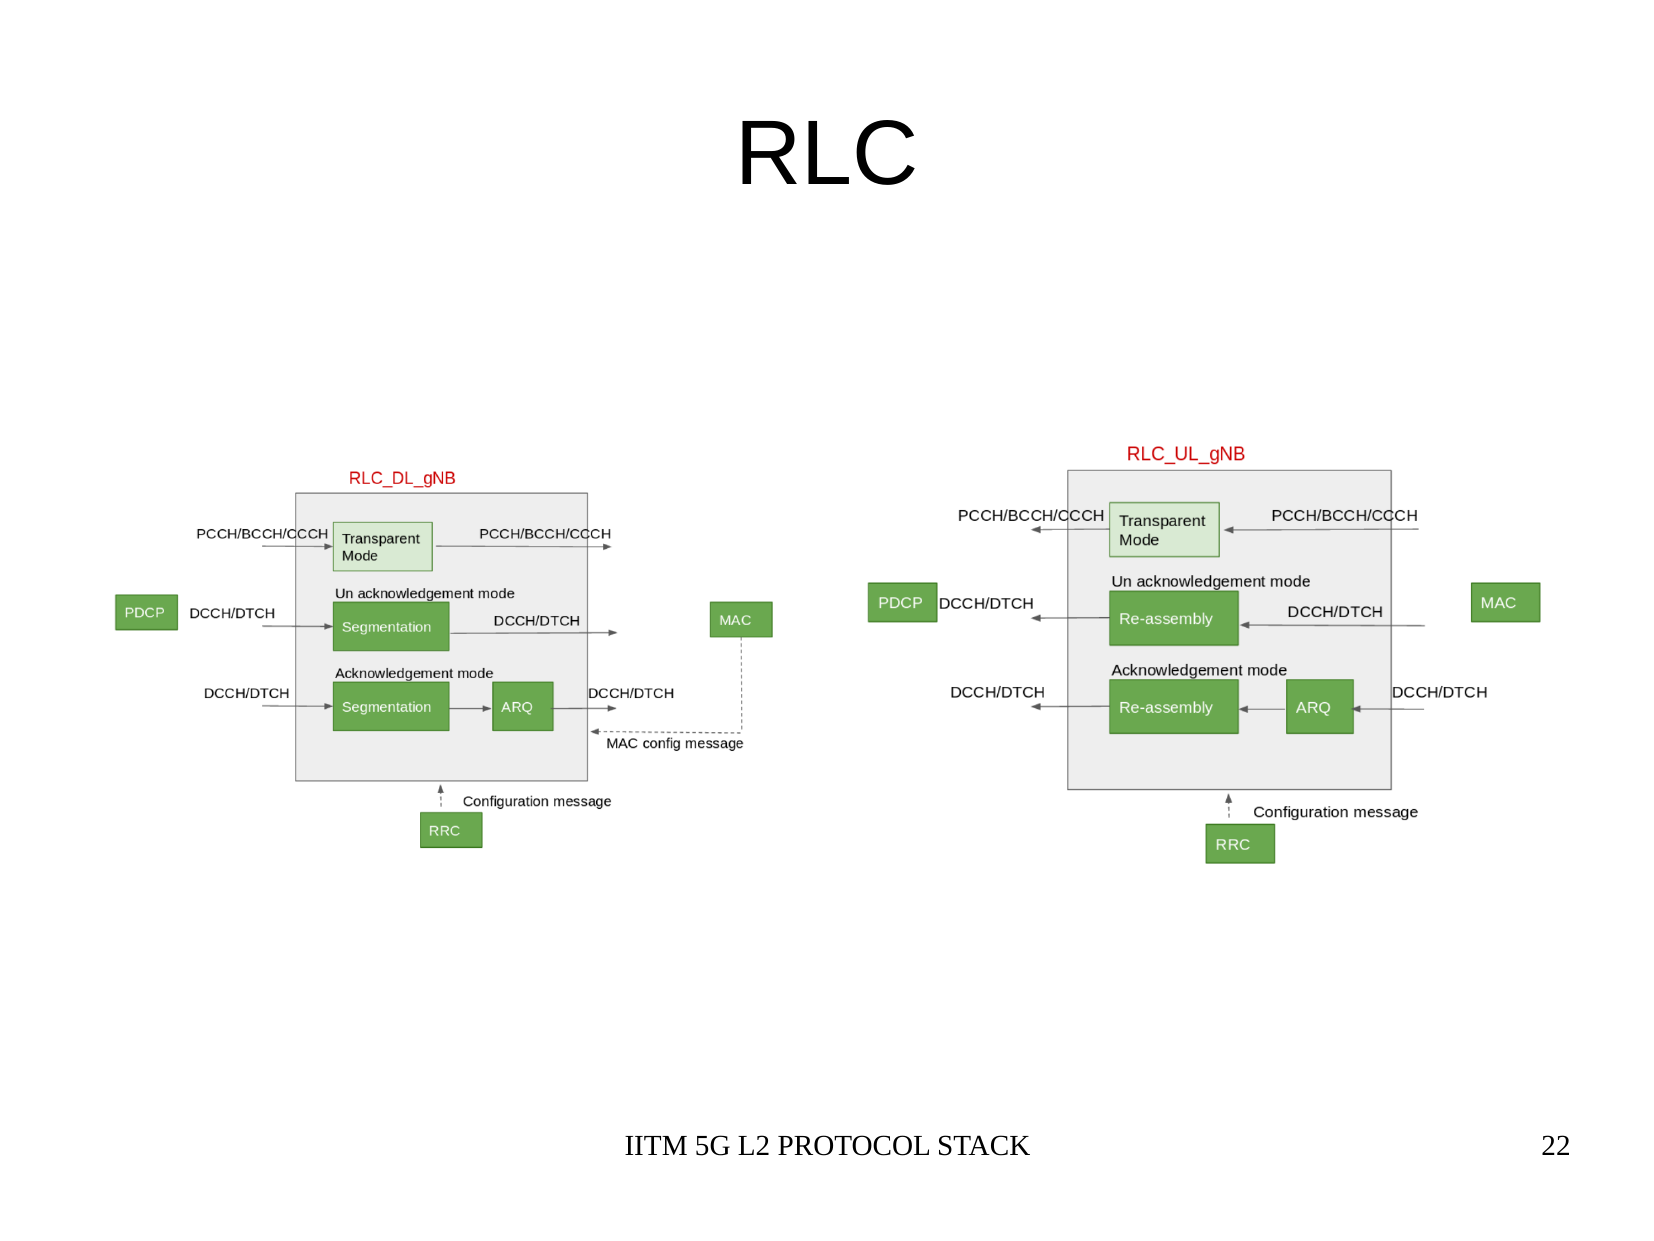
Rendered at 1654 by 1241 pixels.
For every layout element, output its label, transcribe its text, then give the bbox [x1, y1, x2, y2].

picture [845, 409, 1572, 891]
picture [82, 421, 809, 878]
title RLC [82, 49, 1571, 257]
